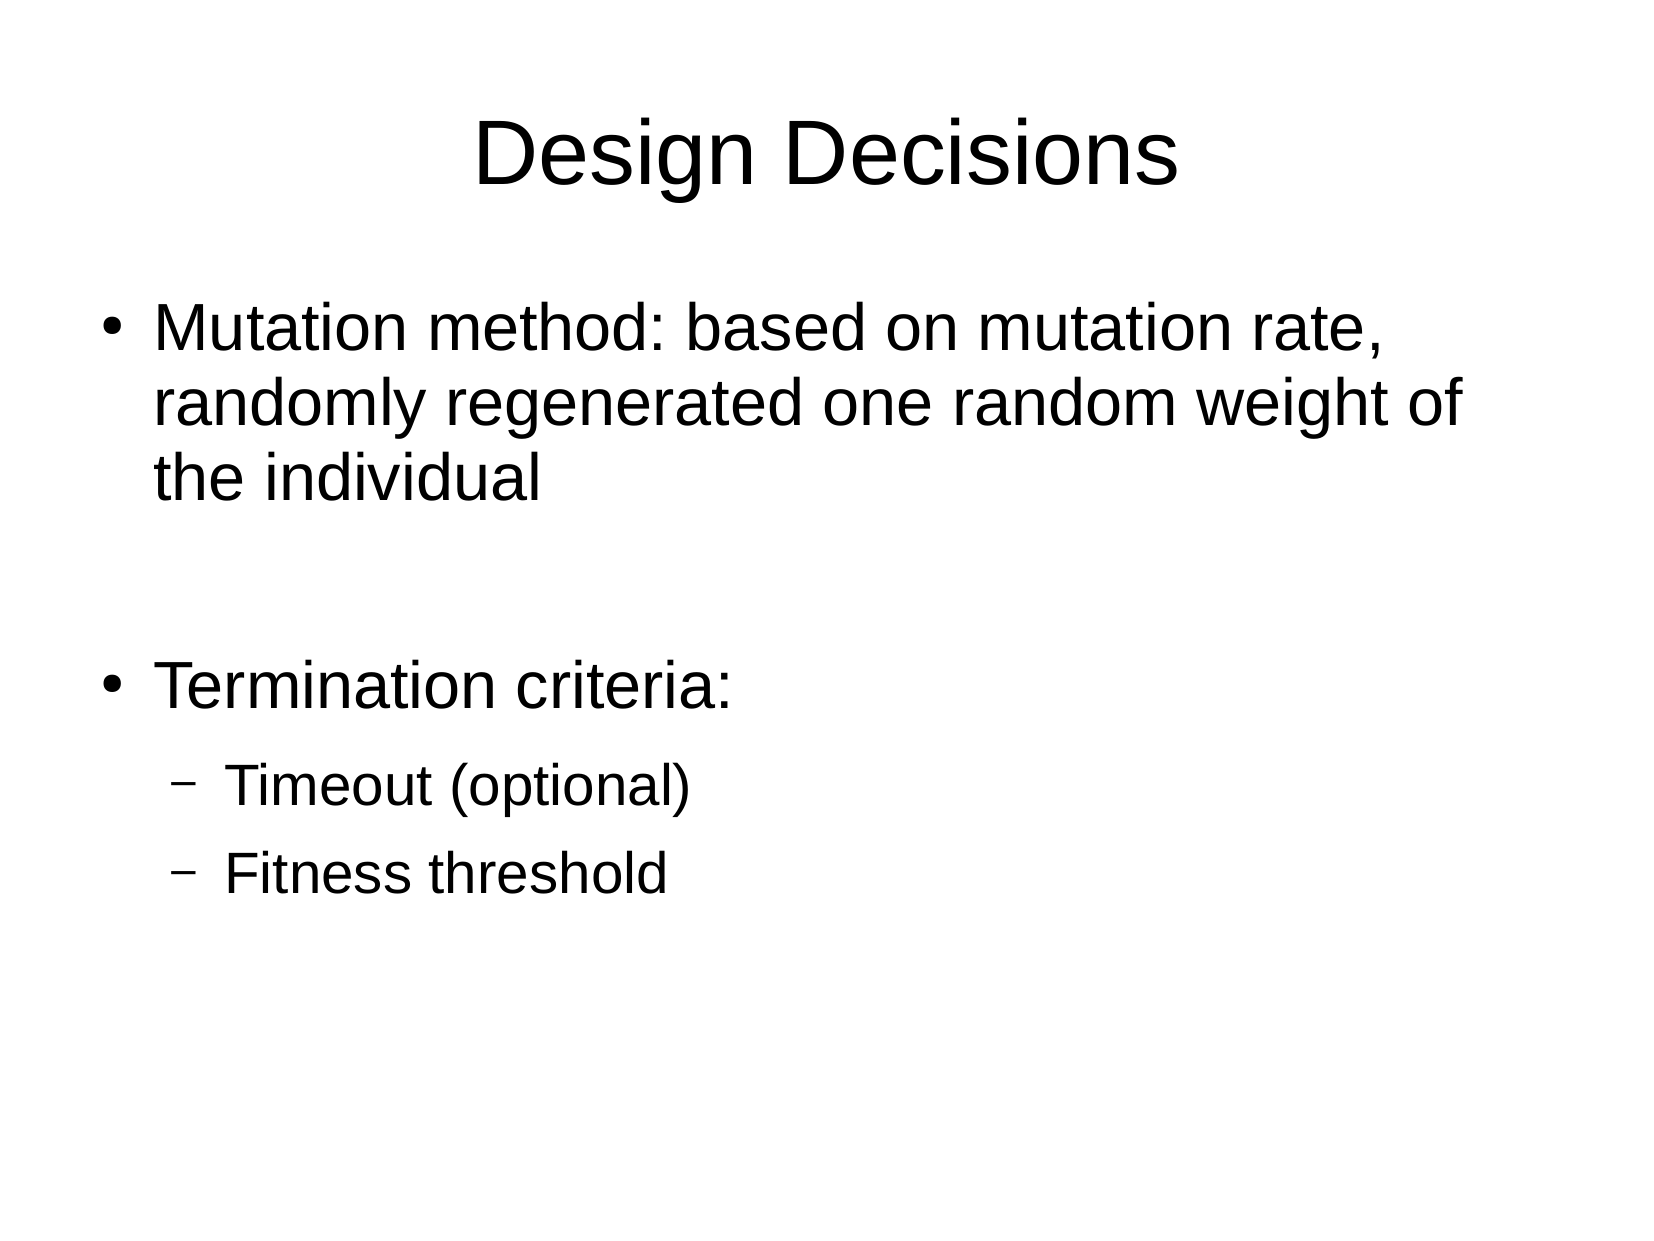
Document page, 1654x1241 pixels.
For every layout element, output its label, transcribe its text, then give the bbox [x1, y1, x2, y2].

list Mutation method: based on mutation rate, randomly regenerated one random weight of the individual Termination criteria: Timeout (optional) Fitness threshold [82, 290, 1538, 1010]
title Design Decisions [82, 49, 1571, 257]
